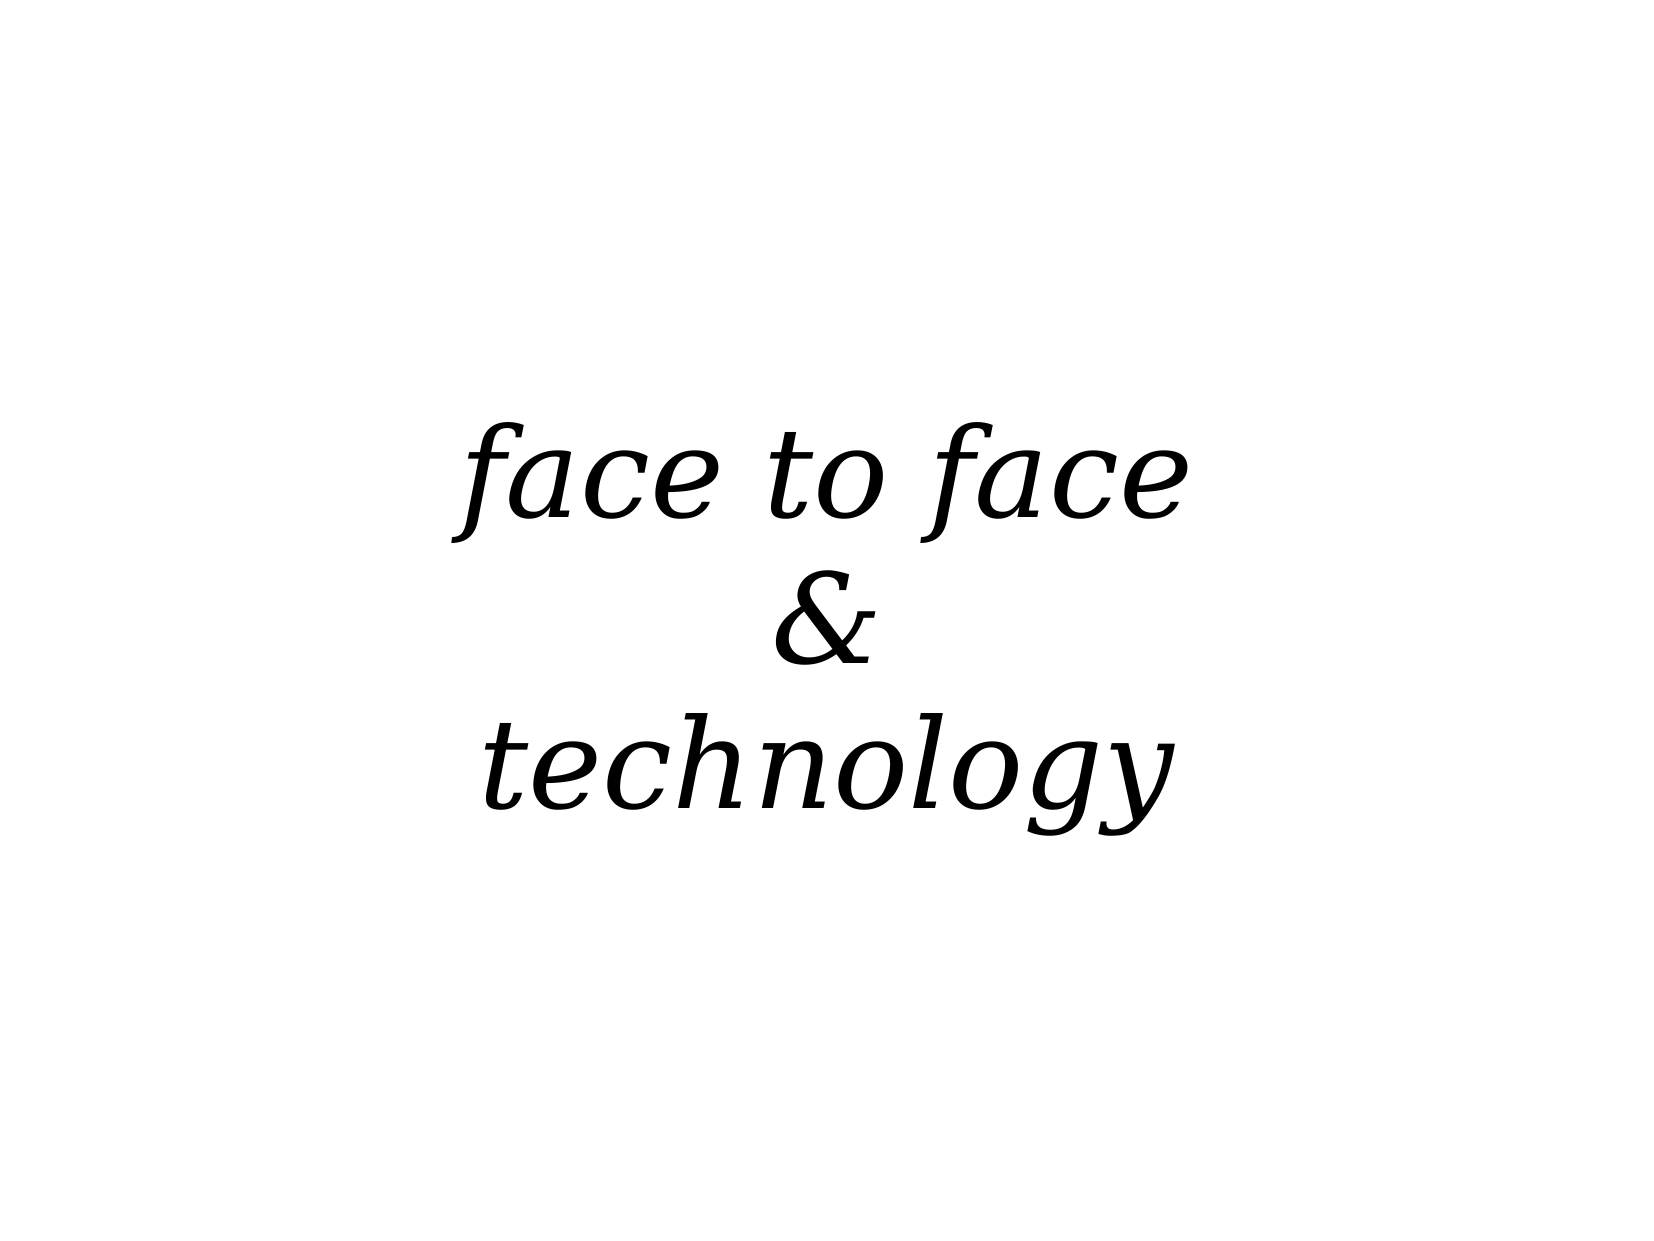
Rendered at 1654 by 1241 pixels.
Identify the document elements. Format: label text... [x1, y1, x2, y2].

text_box face to face & technology [0, 0, 1654, 1241]
